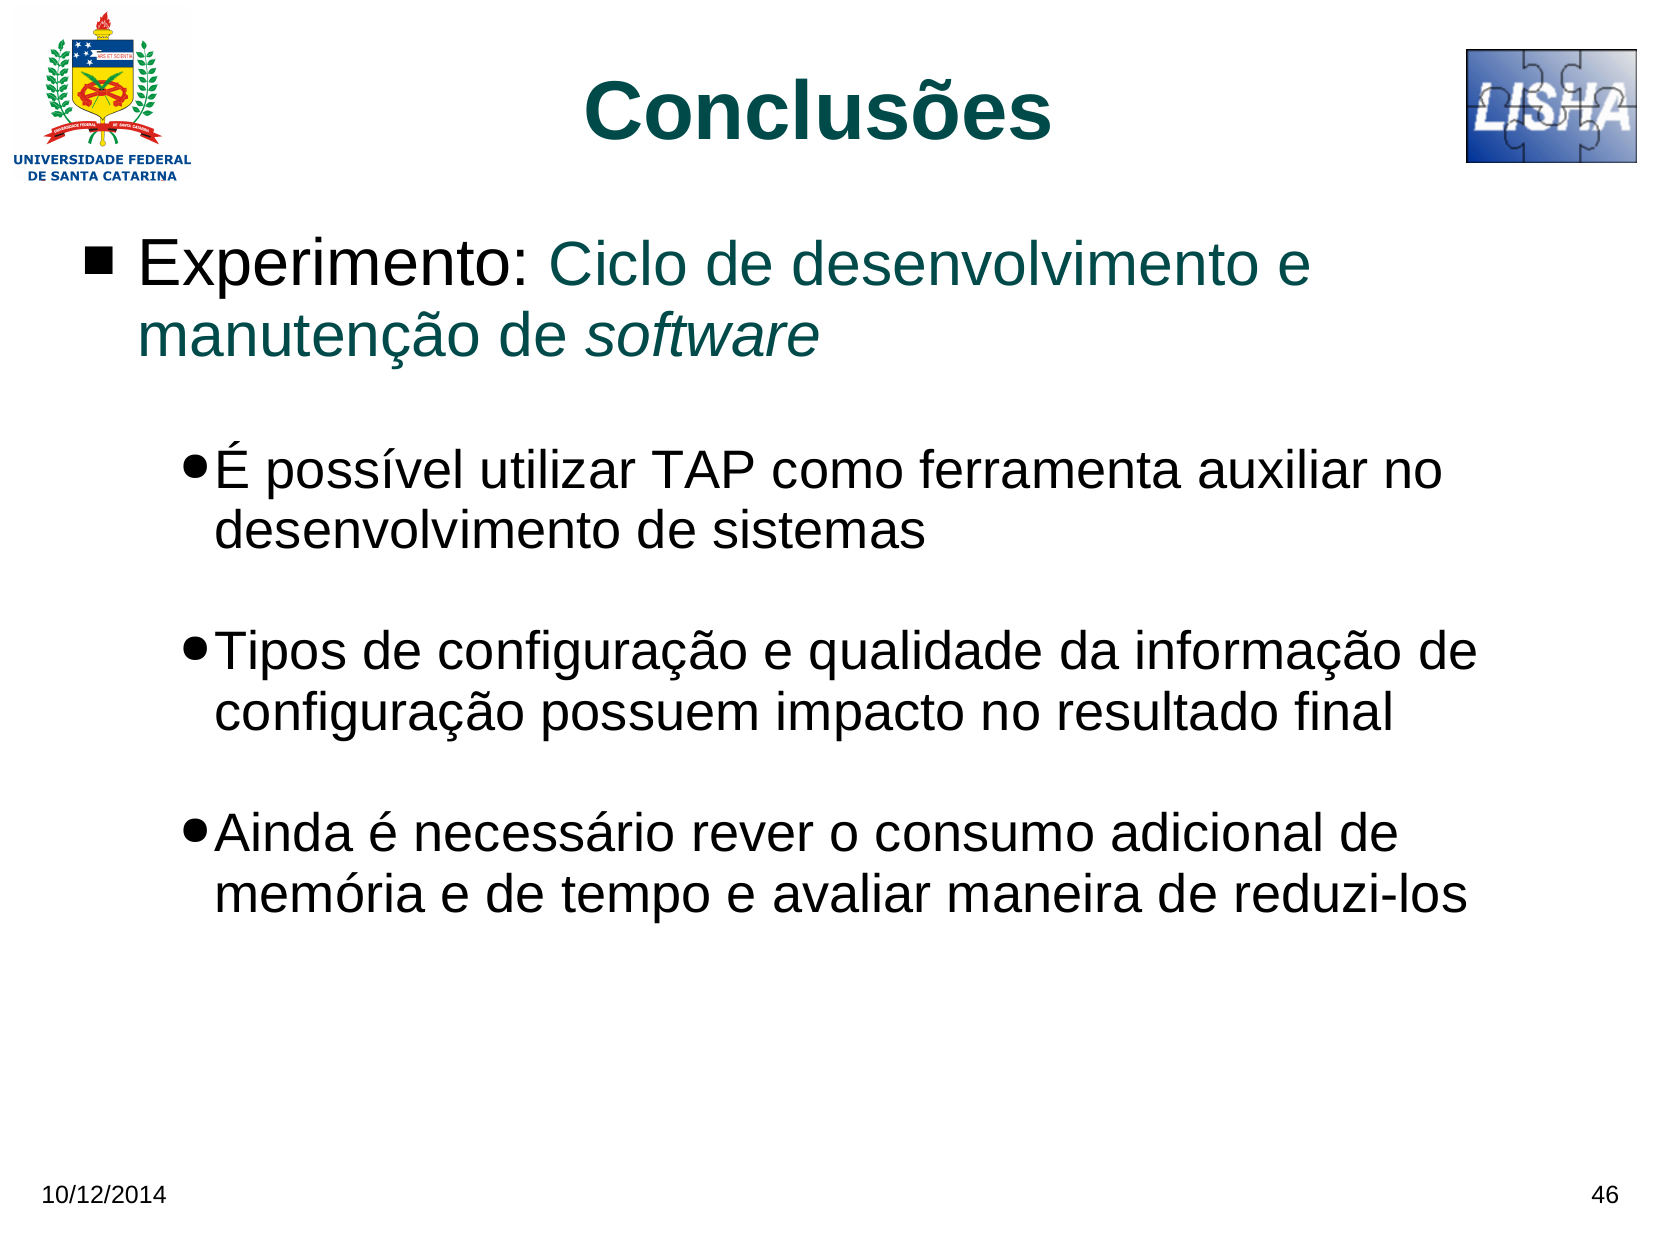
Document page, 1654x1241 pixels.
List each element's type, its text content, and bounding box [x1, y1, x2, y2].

title Conclusões [212, 61, 1426, 174]
picture [1466, 49, 1637, 163]
picture [13, 6, 191, 181]
list Experimento: Ciclo de desenvolvimento e manutenção de software É possível utilizar TAP como ferramenta auxiliar no desenvolvimento de sistemas Tipos de configuração e qualidade da informação de configuração possuem impacto no resultado final Ainda é necessário rever o consumo adicional de memória e de tempo e avaliar maneira de reduzi-los [37, 225, 1613, 1163]
